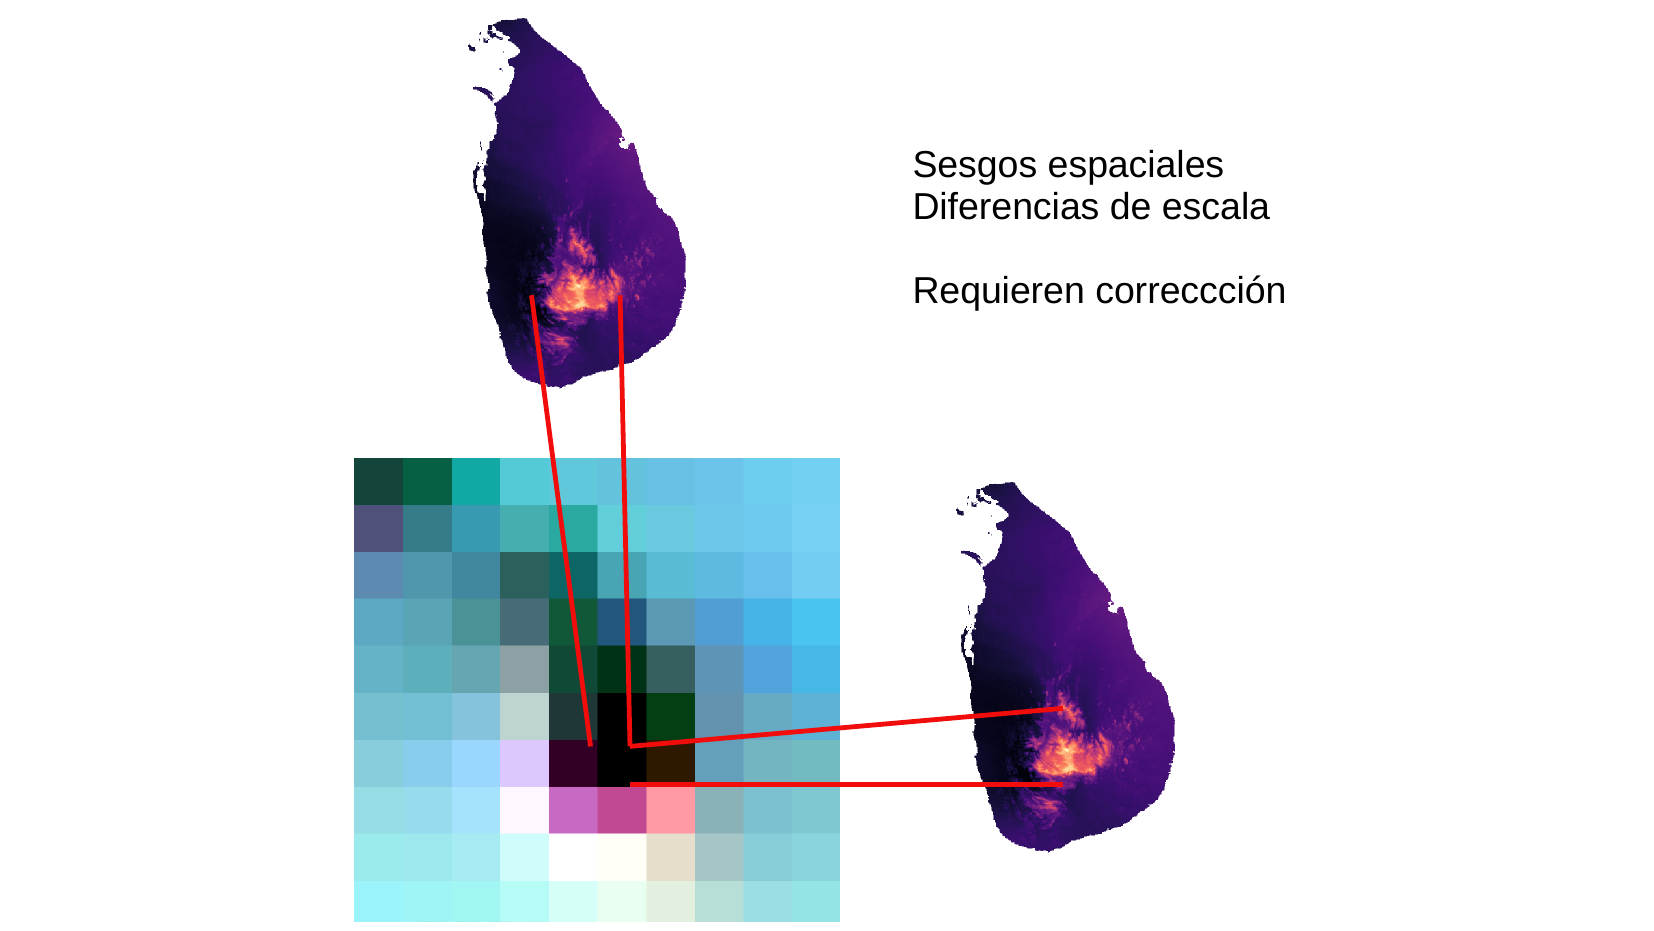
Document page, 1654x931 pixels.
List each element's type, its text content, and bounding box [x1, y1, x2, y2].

picture [354, 458, 840, 922]
text_box Sesgos espaciales Diferencias de escala Requieren correccción [897, 135, 1302, 319]
picture [944, 469, 1182, 861]
picture [627, 458, 840, 743]
picture [456, 5, 693, 397]
